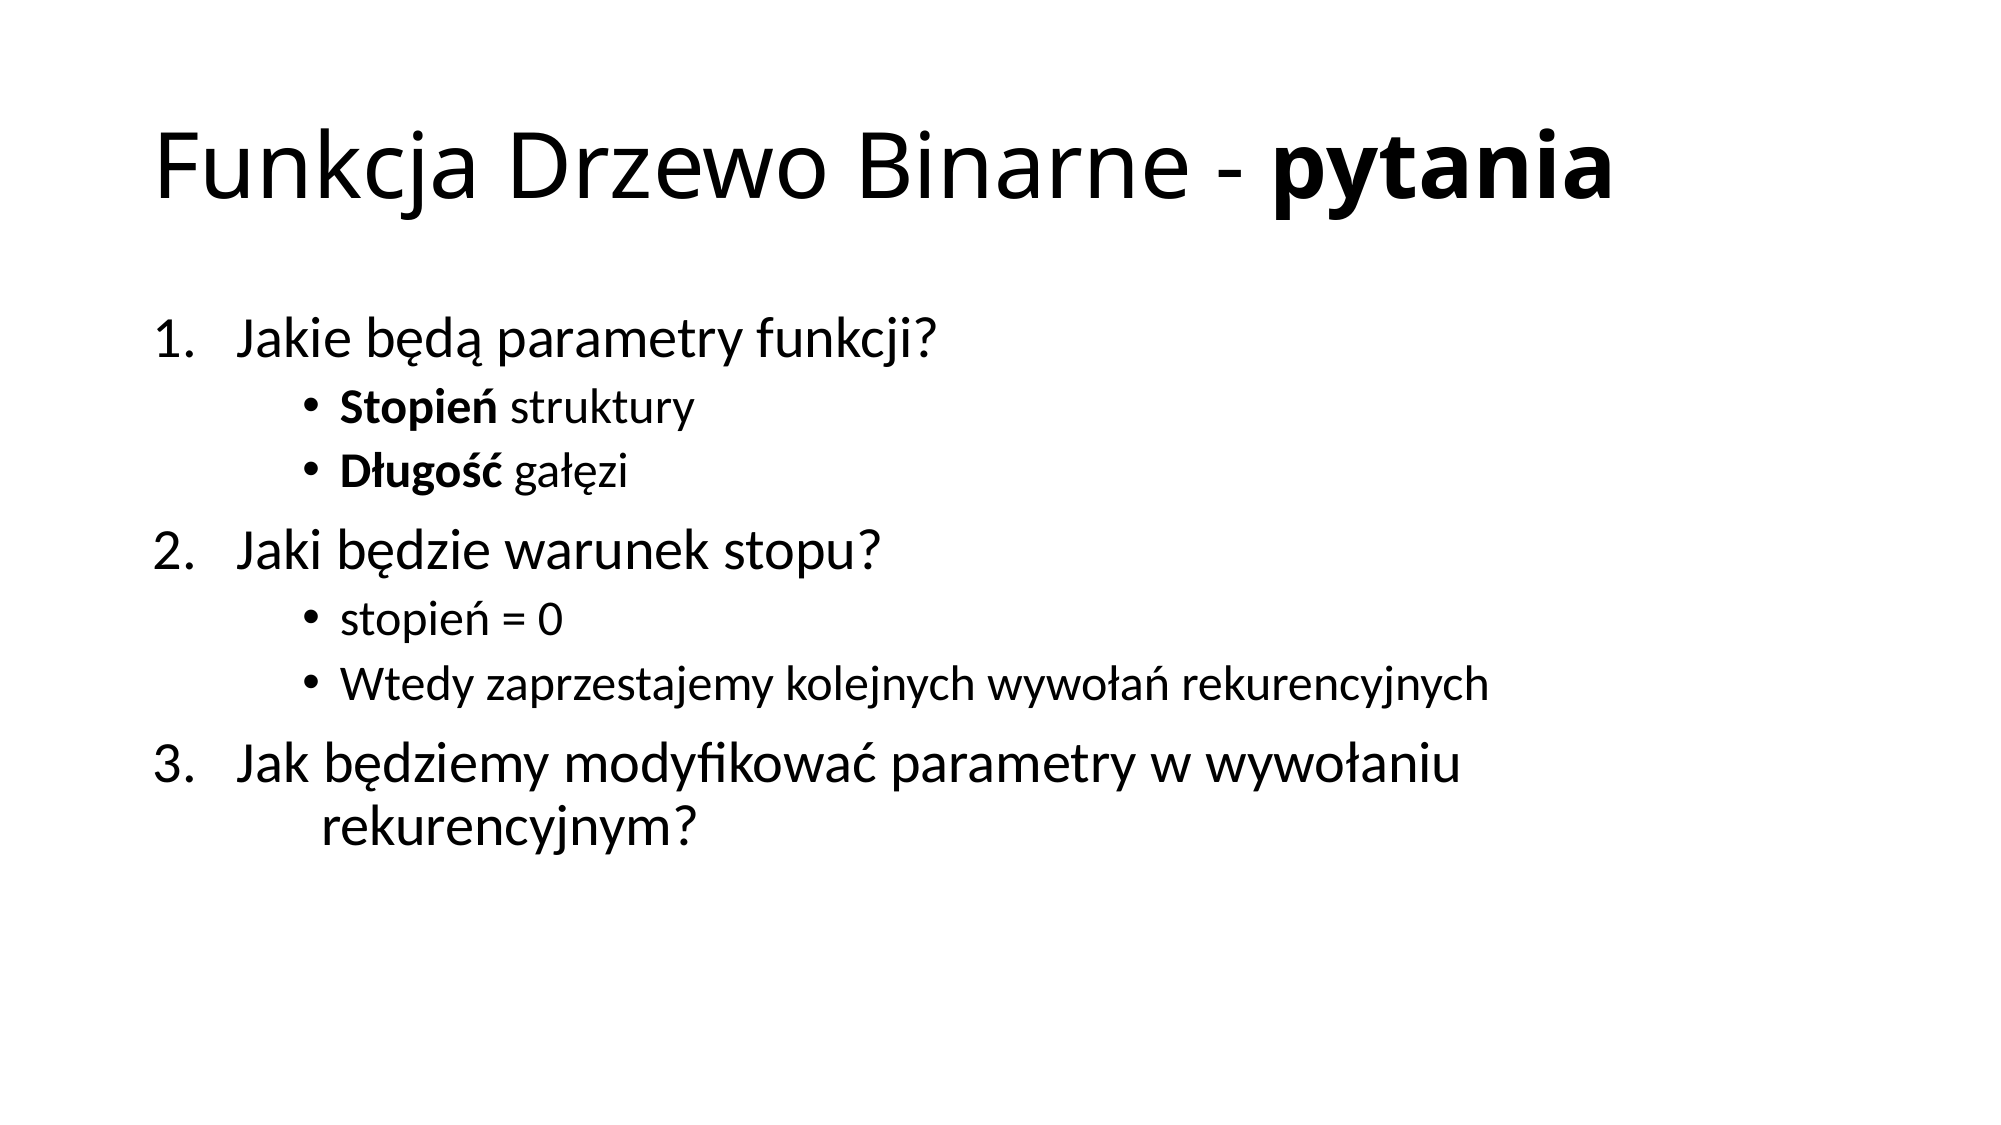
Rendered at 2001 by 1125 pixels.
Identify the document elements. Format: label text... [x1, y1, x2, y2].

title Funkcja Drzewo Binarne - pytania [137, 59, 1863, 278]
list Jakie będą parametry funkcji? Stopień struktury Długość gałęzi Jaki będzie warunek stopu? stopień = 0 Wtedy zaprzestajemy kolejnych wywołań rekurencyjnych Jak będziemy modyfikować parametry w wywołaniu rekurencyjnym? [137, 299, 1863, 1014]
